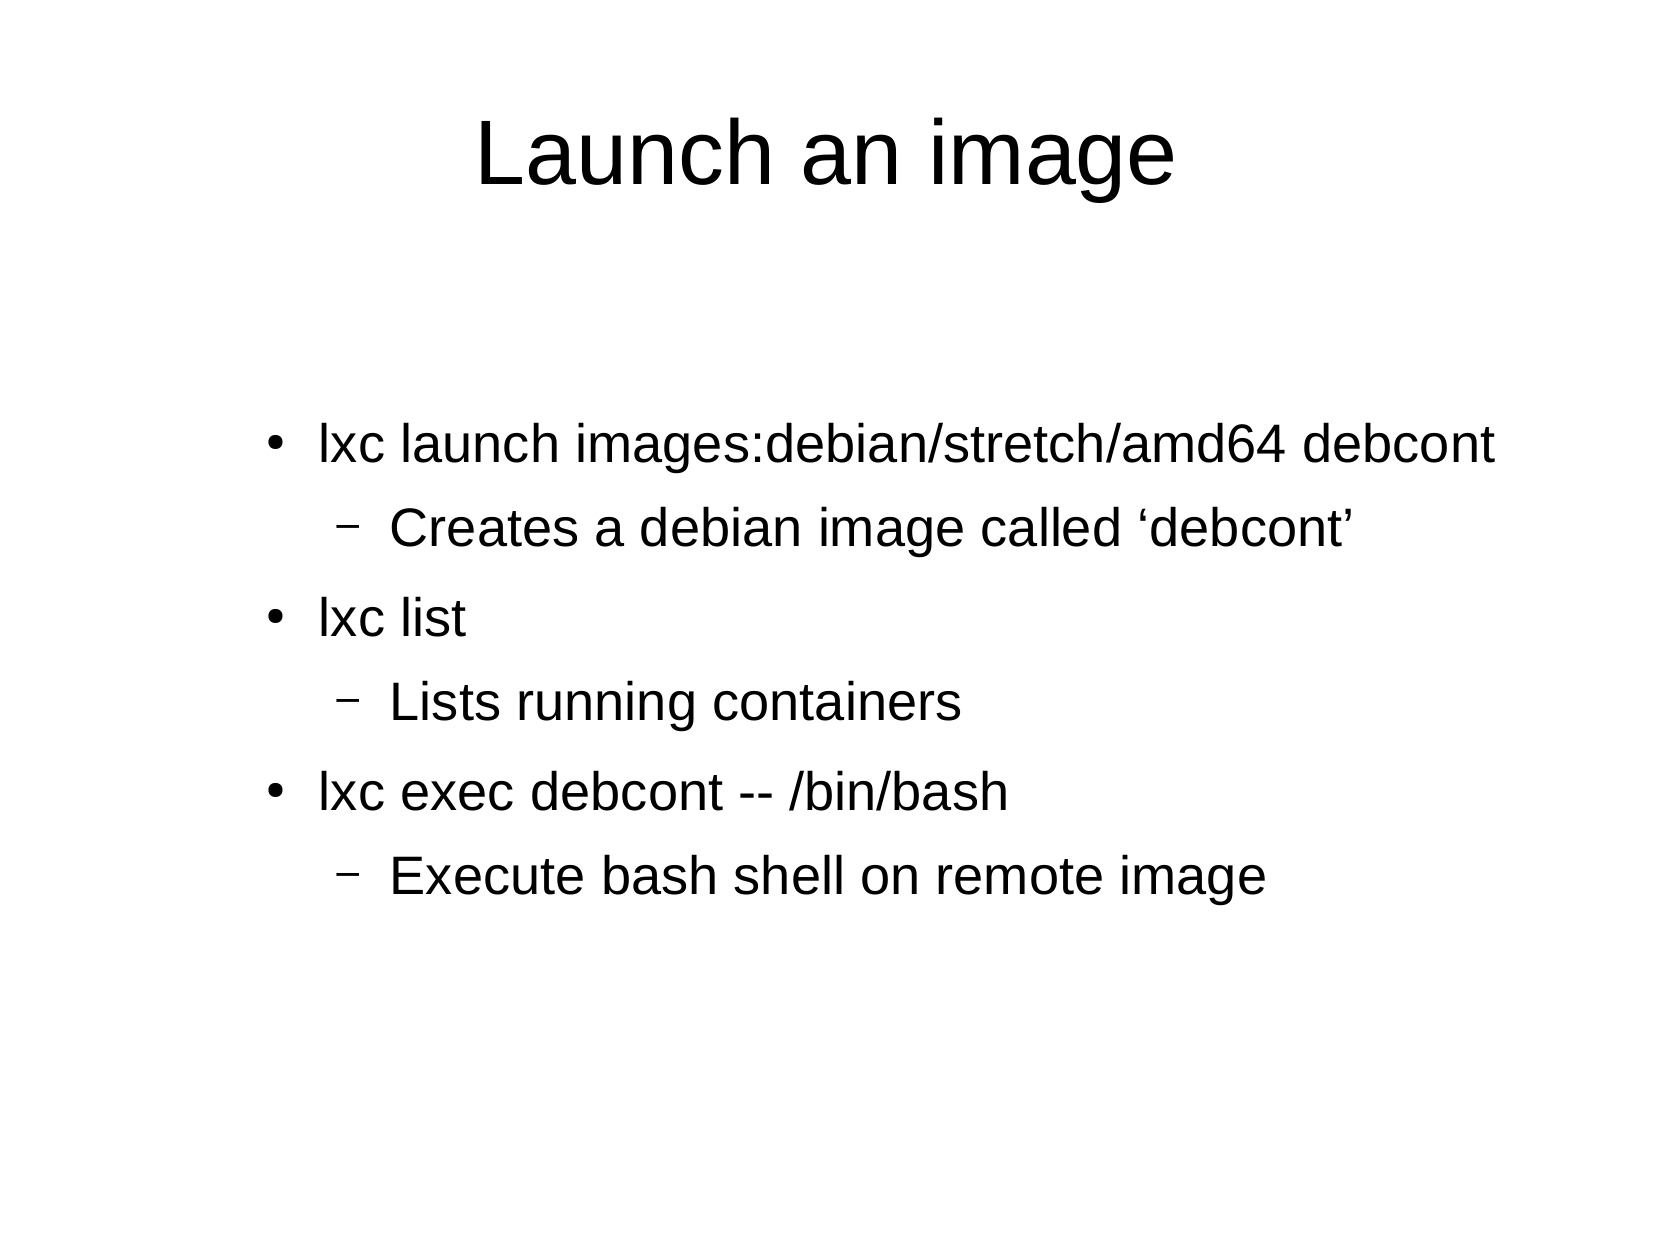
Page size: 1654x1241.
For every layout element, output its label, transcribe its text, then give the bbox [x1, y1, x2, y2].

list lxc launch images:debian/stretch/amd64 debcont Creates a debian image called ‘debcont’ lxc list Lists running containers lxc exec debcont -- /bin/bash Execute bash shell on remote image [248, 413, 1571, 1010]
title Launch an image [82, 49, 1571, 257]
